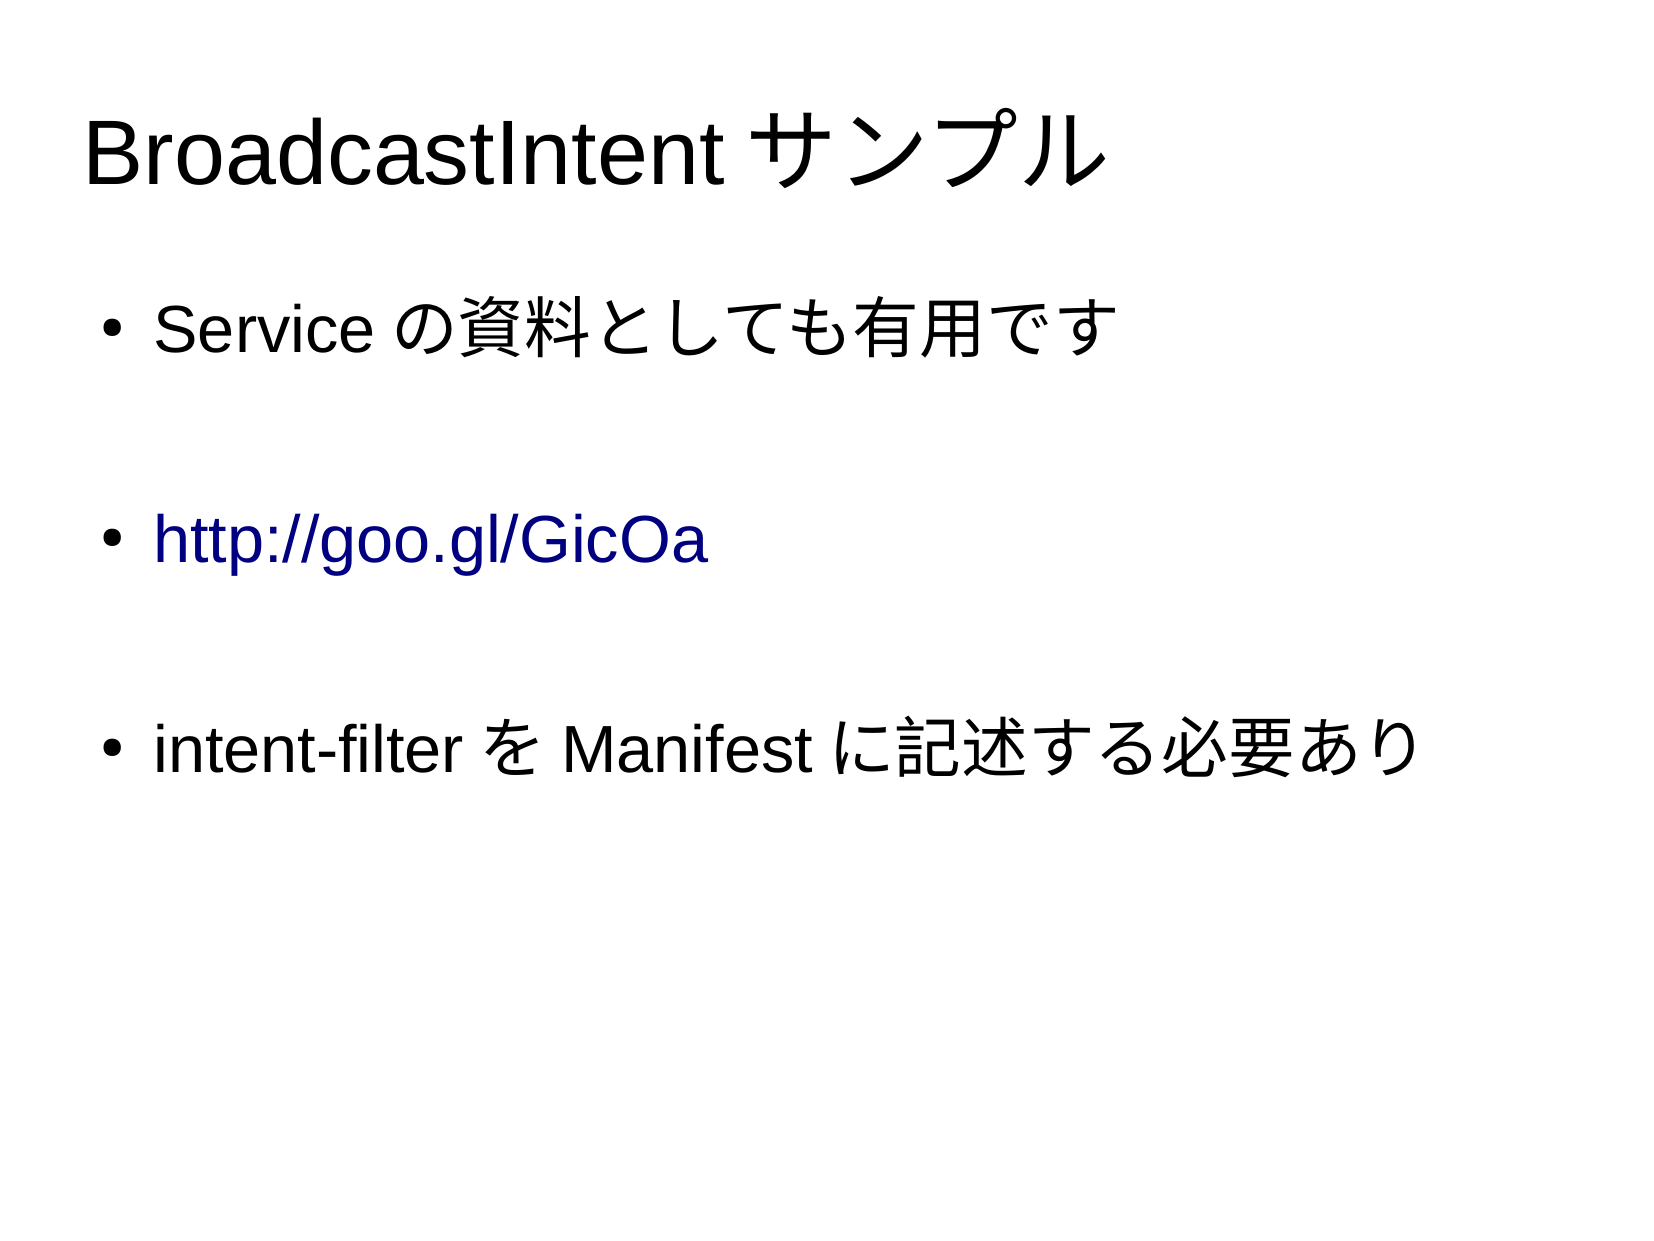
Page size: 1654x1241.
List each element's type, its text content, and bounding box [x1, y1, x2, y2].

list Serviceの資料としても有用です http://goo.gl/GicOa intent-filterをManifestに記述する必要あり [82, 290, 1571, 1109]
title BroadcastIntentサンプル [82, 56, 1571, 250]
